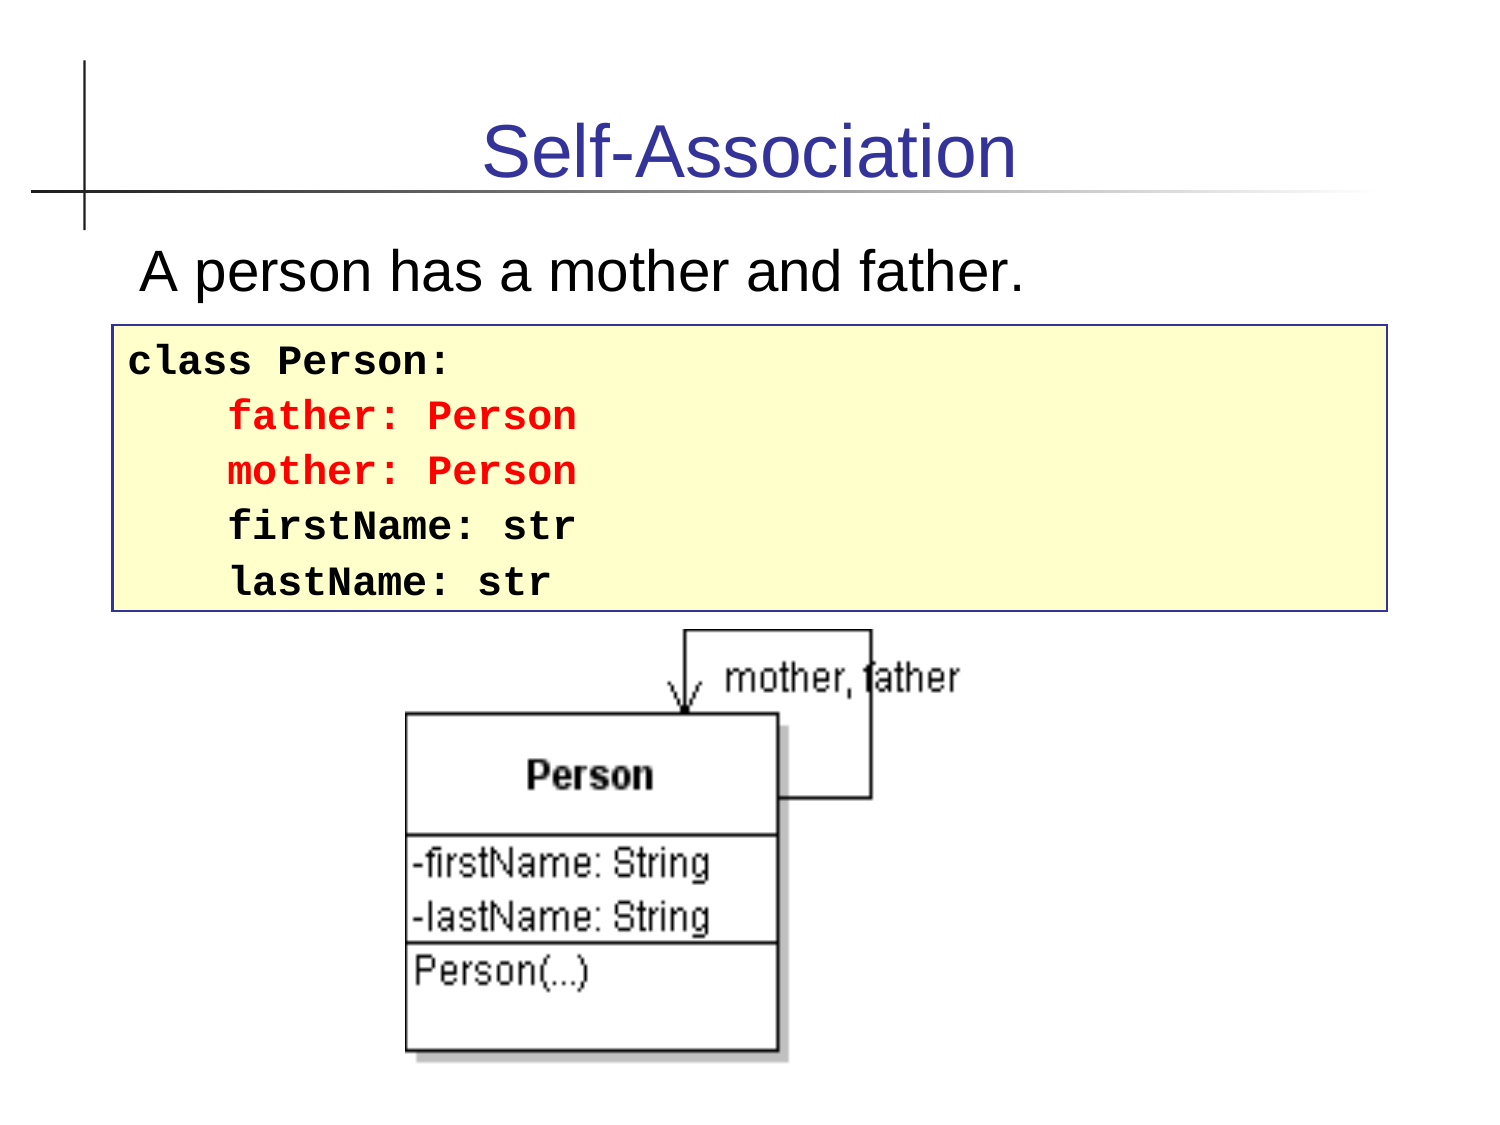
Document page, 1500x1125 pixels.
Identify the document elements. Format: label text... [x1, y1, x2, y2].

text_box class Person: father: Person mother: Person firstName: str lastName: str [112, 324, 1388, 612]
picture [405, 629, 976, 1067]
text_box A person has a mother and father. [125, 224, 1388, 311]
title Self-Association [87, 37, 1413, 201]
